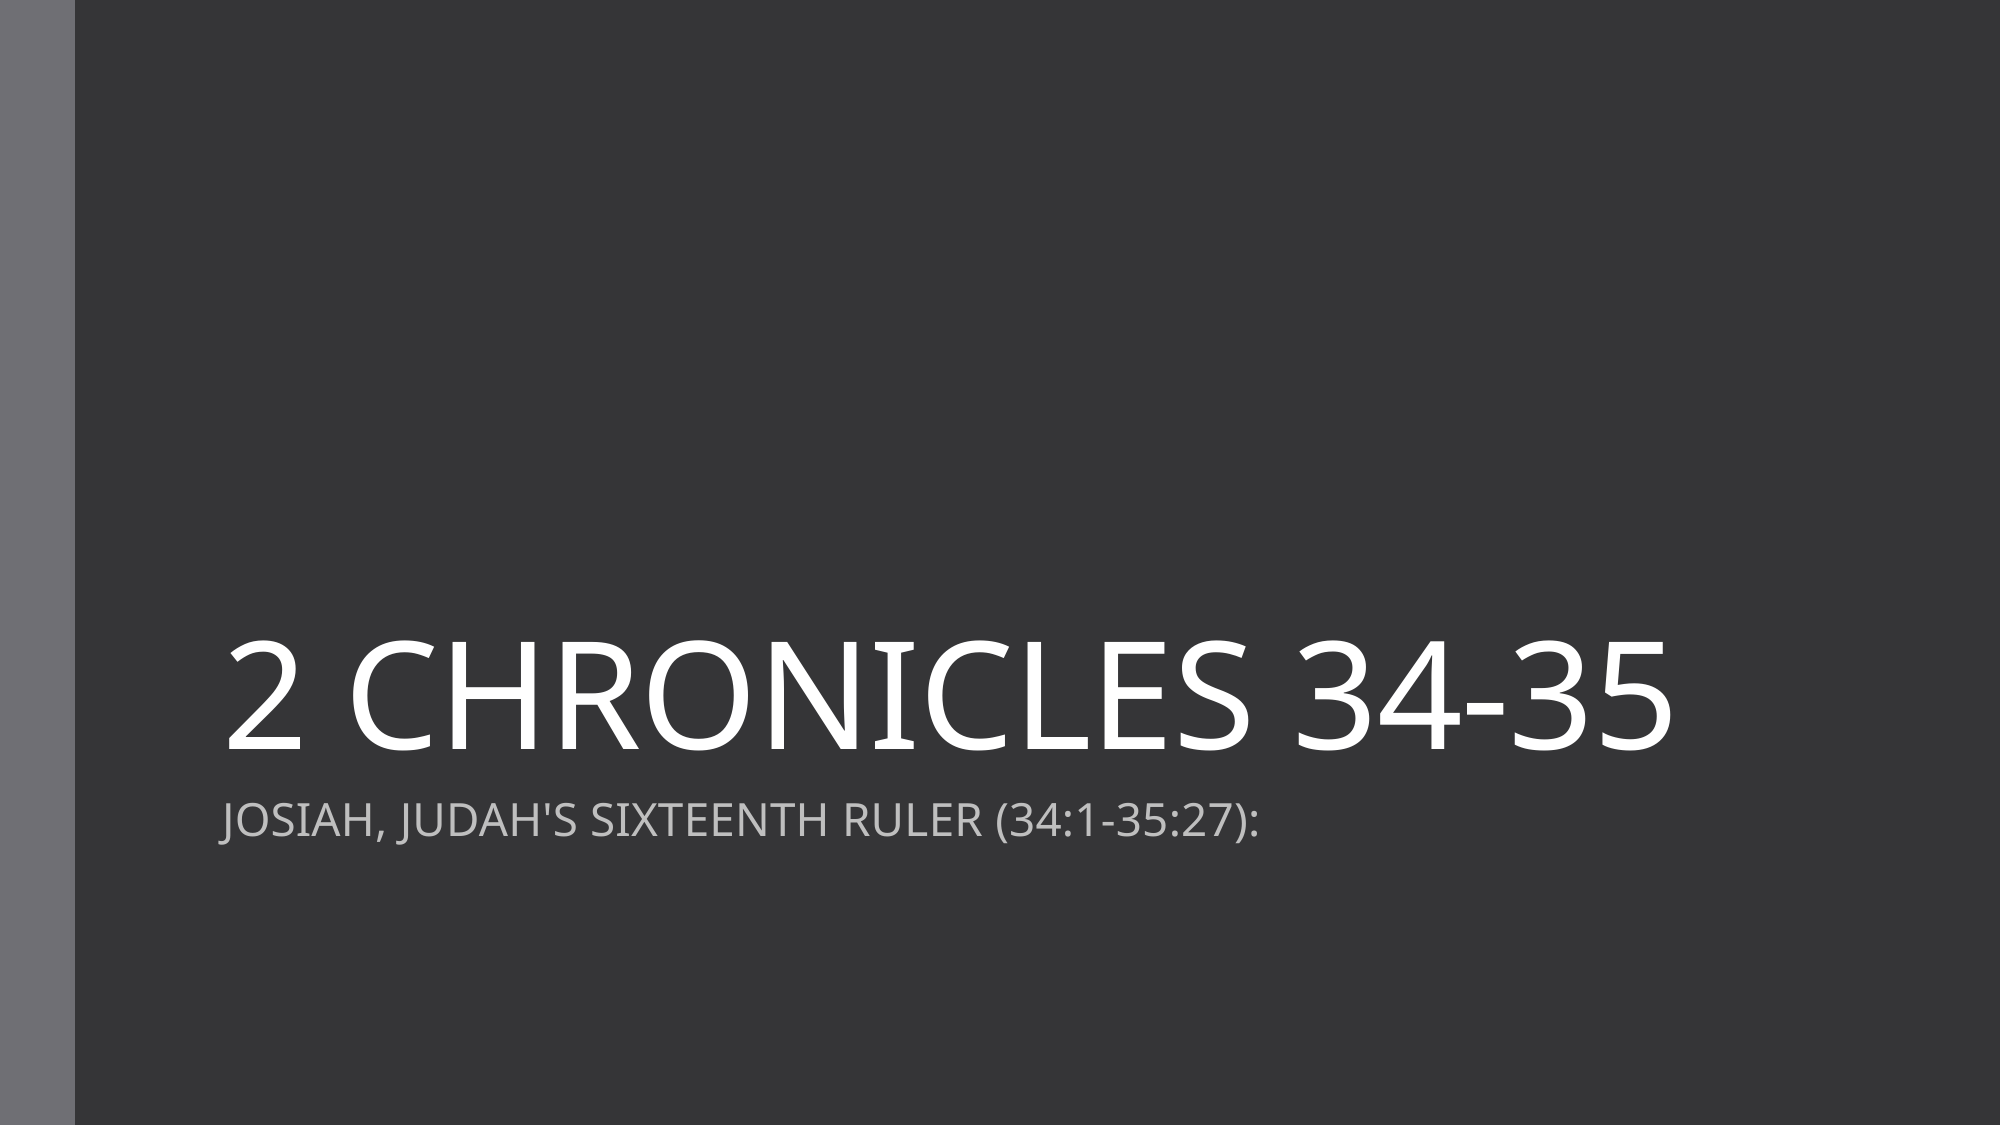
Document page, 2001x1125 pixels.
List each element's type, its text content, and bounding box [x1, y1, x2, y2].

subtitle JOSIAH, JUDAH'S SIXTEENTH RULER (34:1-35:27): [206, 787, 1752, 1066]
title 2 CHRONICLES 34-35 [206, 124, 1752, 787]
